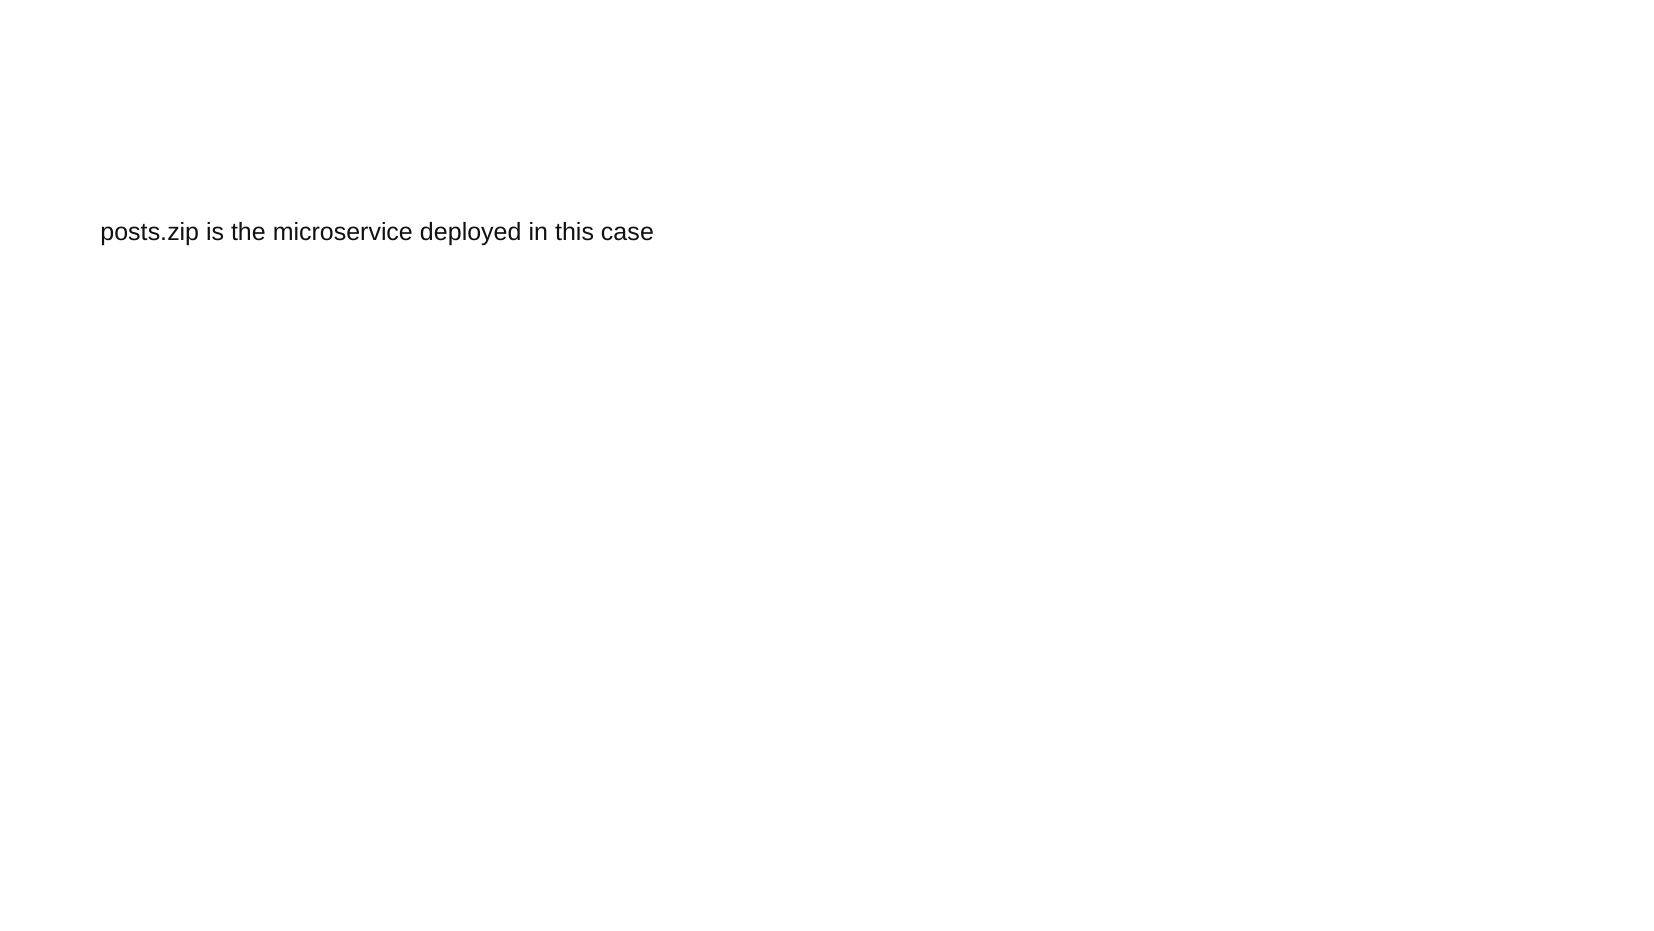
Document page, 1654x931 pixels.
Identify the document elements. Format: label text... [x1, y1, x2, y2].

text_box posts.zip is the microservice deployed in this case [82, 217, 1571, 757]
